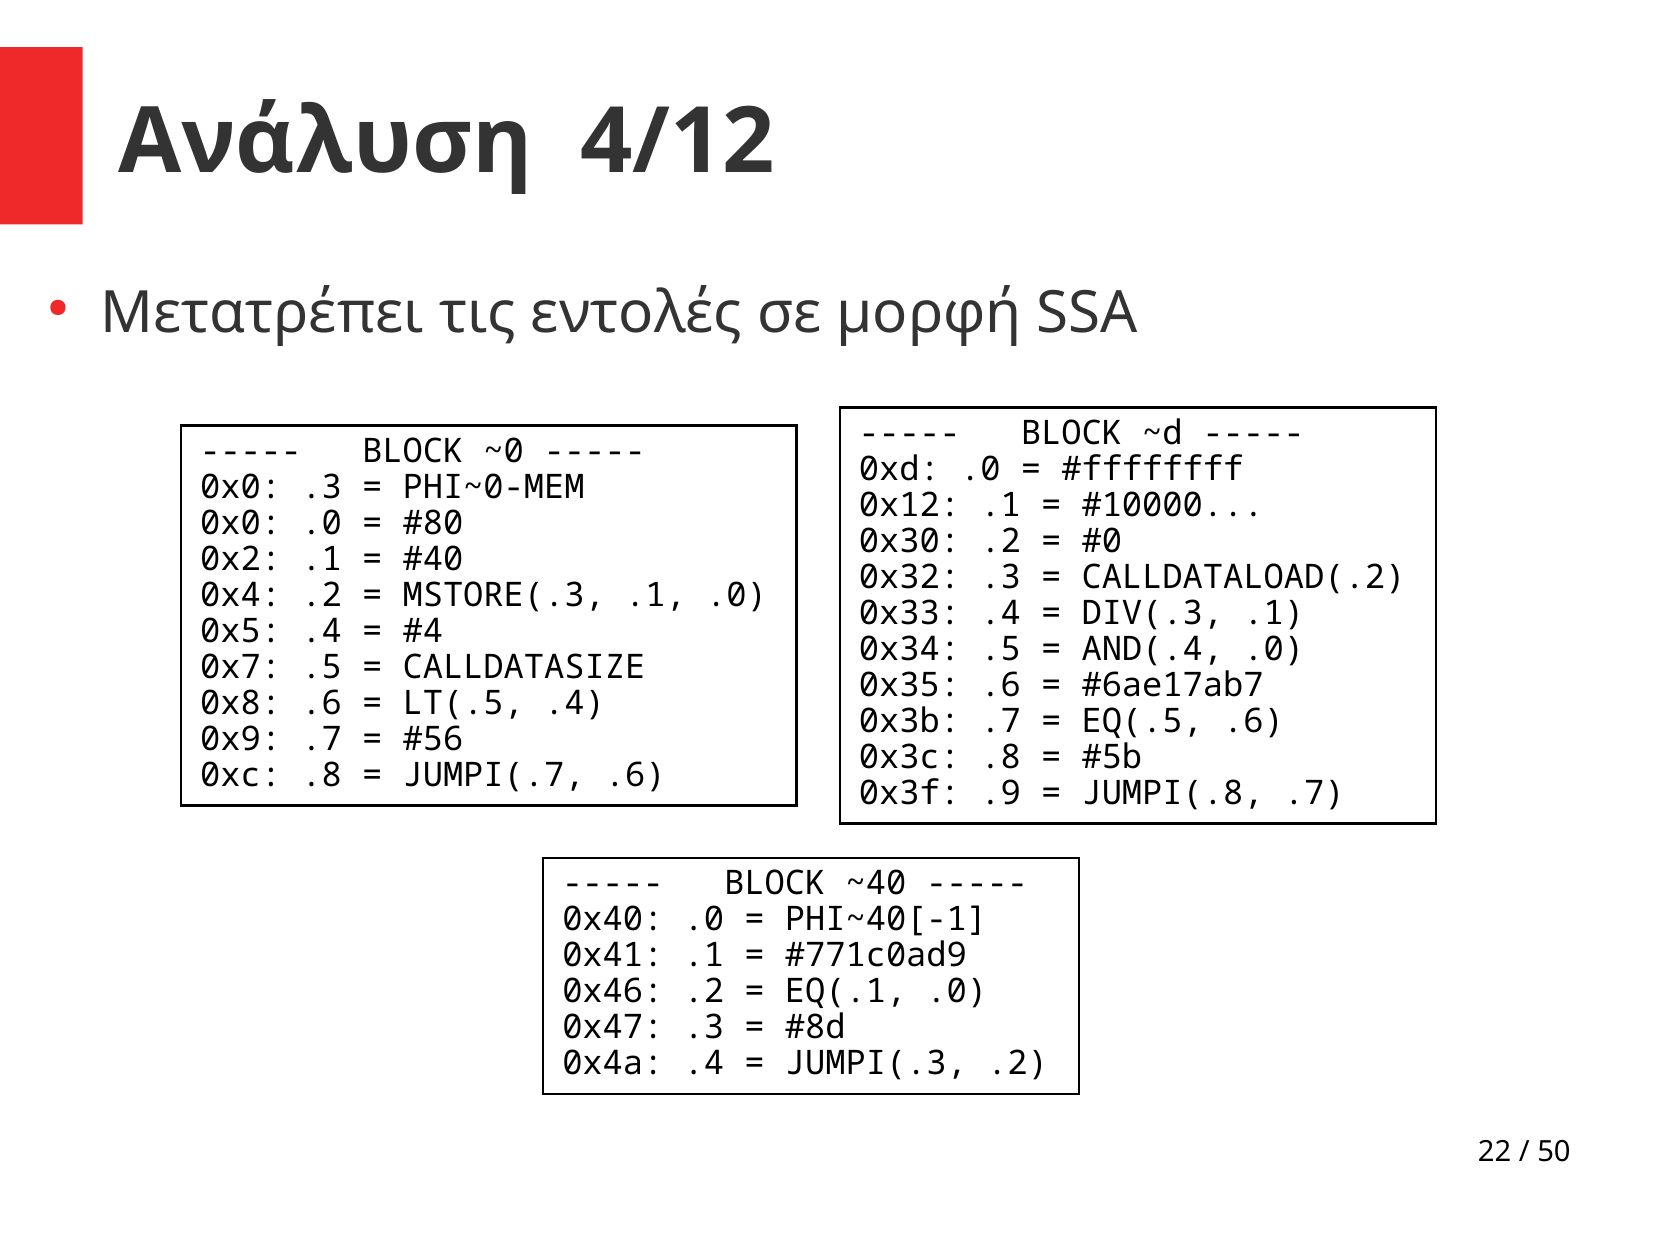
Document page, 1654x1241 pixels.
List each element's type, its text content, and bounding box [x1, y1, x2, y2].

picture [180, 406, 1438, 1096]
title Ανάλυση 4/12 [118, 33, 1571, 241]
list Μετατρέπει τις εντολές σε μορφή SSA [30, 270, 1621, 376]
